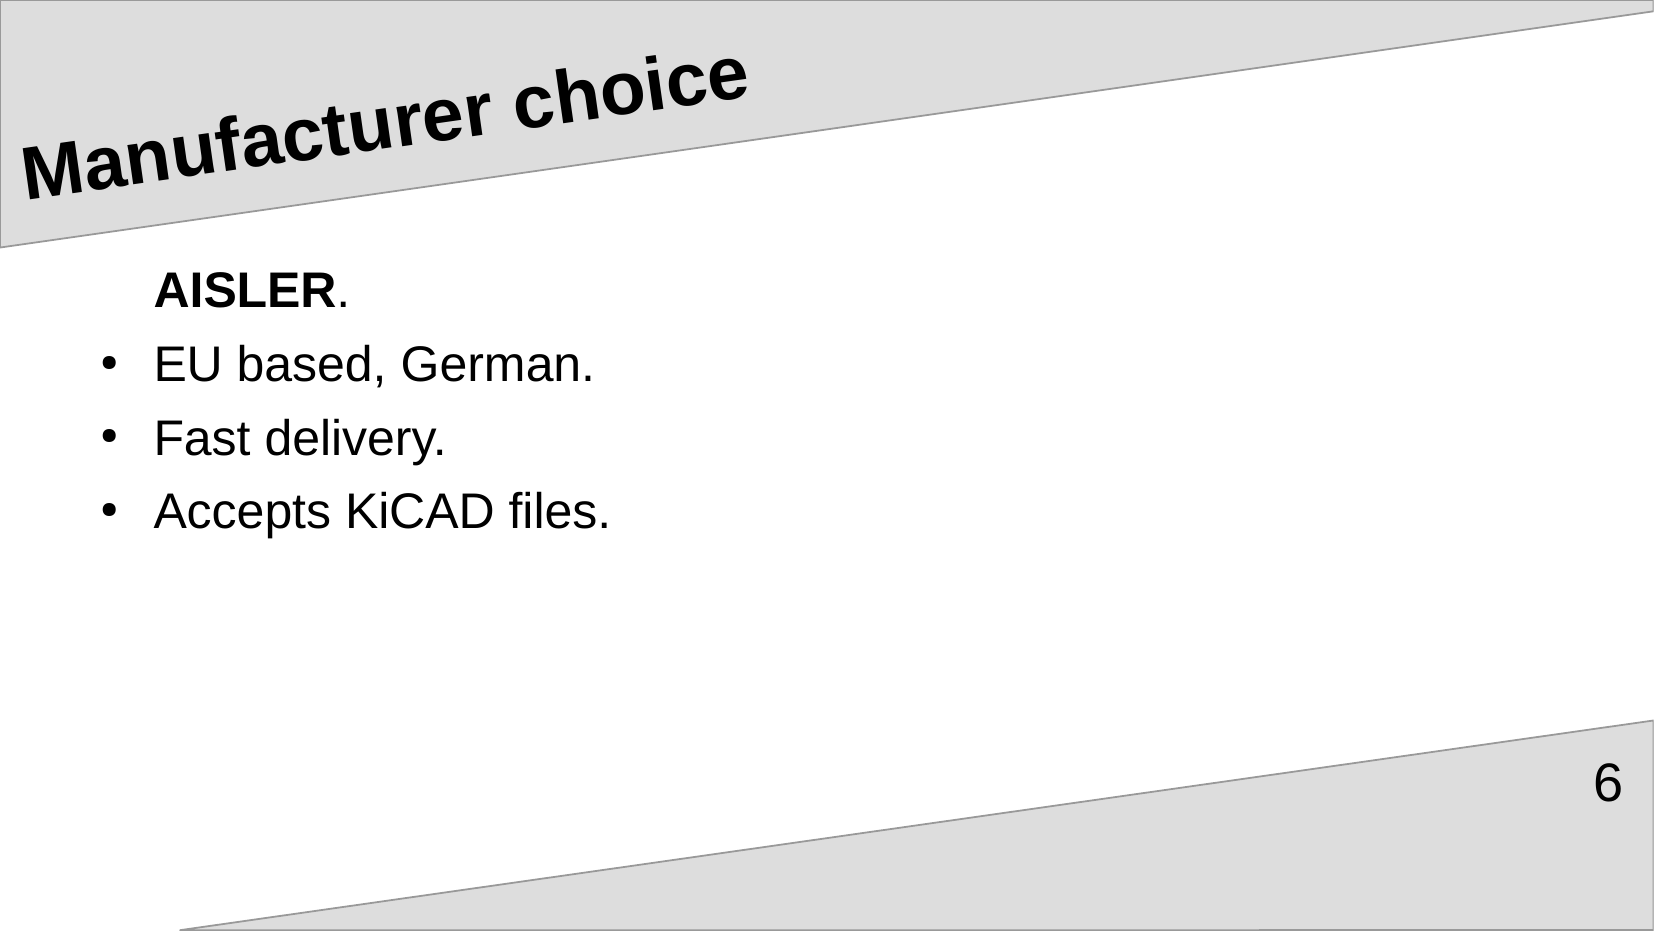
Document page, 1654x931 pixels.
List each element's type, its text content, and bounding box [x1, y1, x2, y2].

list AISLER. EU based, German. Fast delivery. Accepts KiCAD files. [82, 262, 1571, 802]
title Manufacturer choice [11, 0, 1495, 252]
